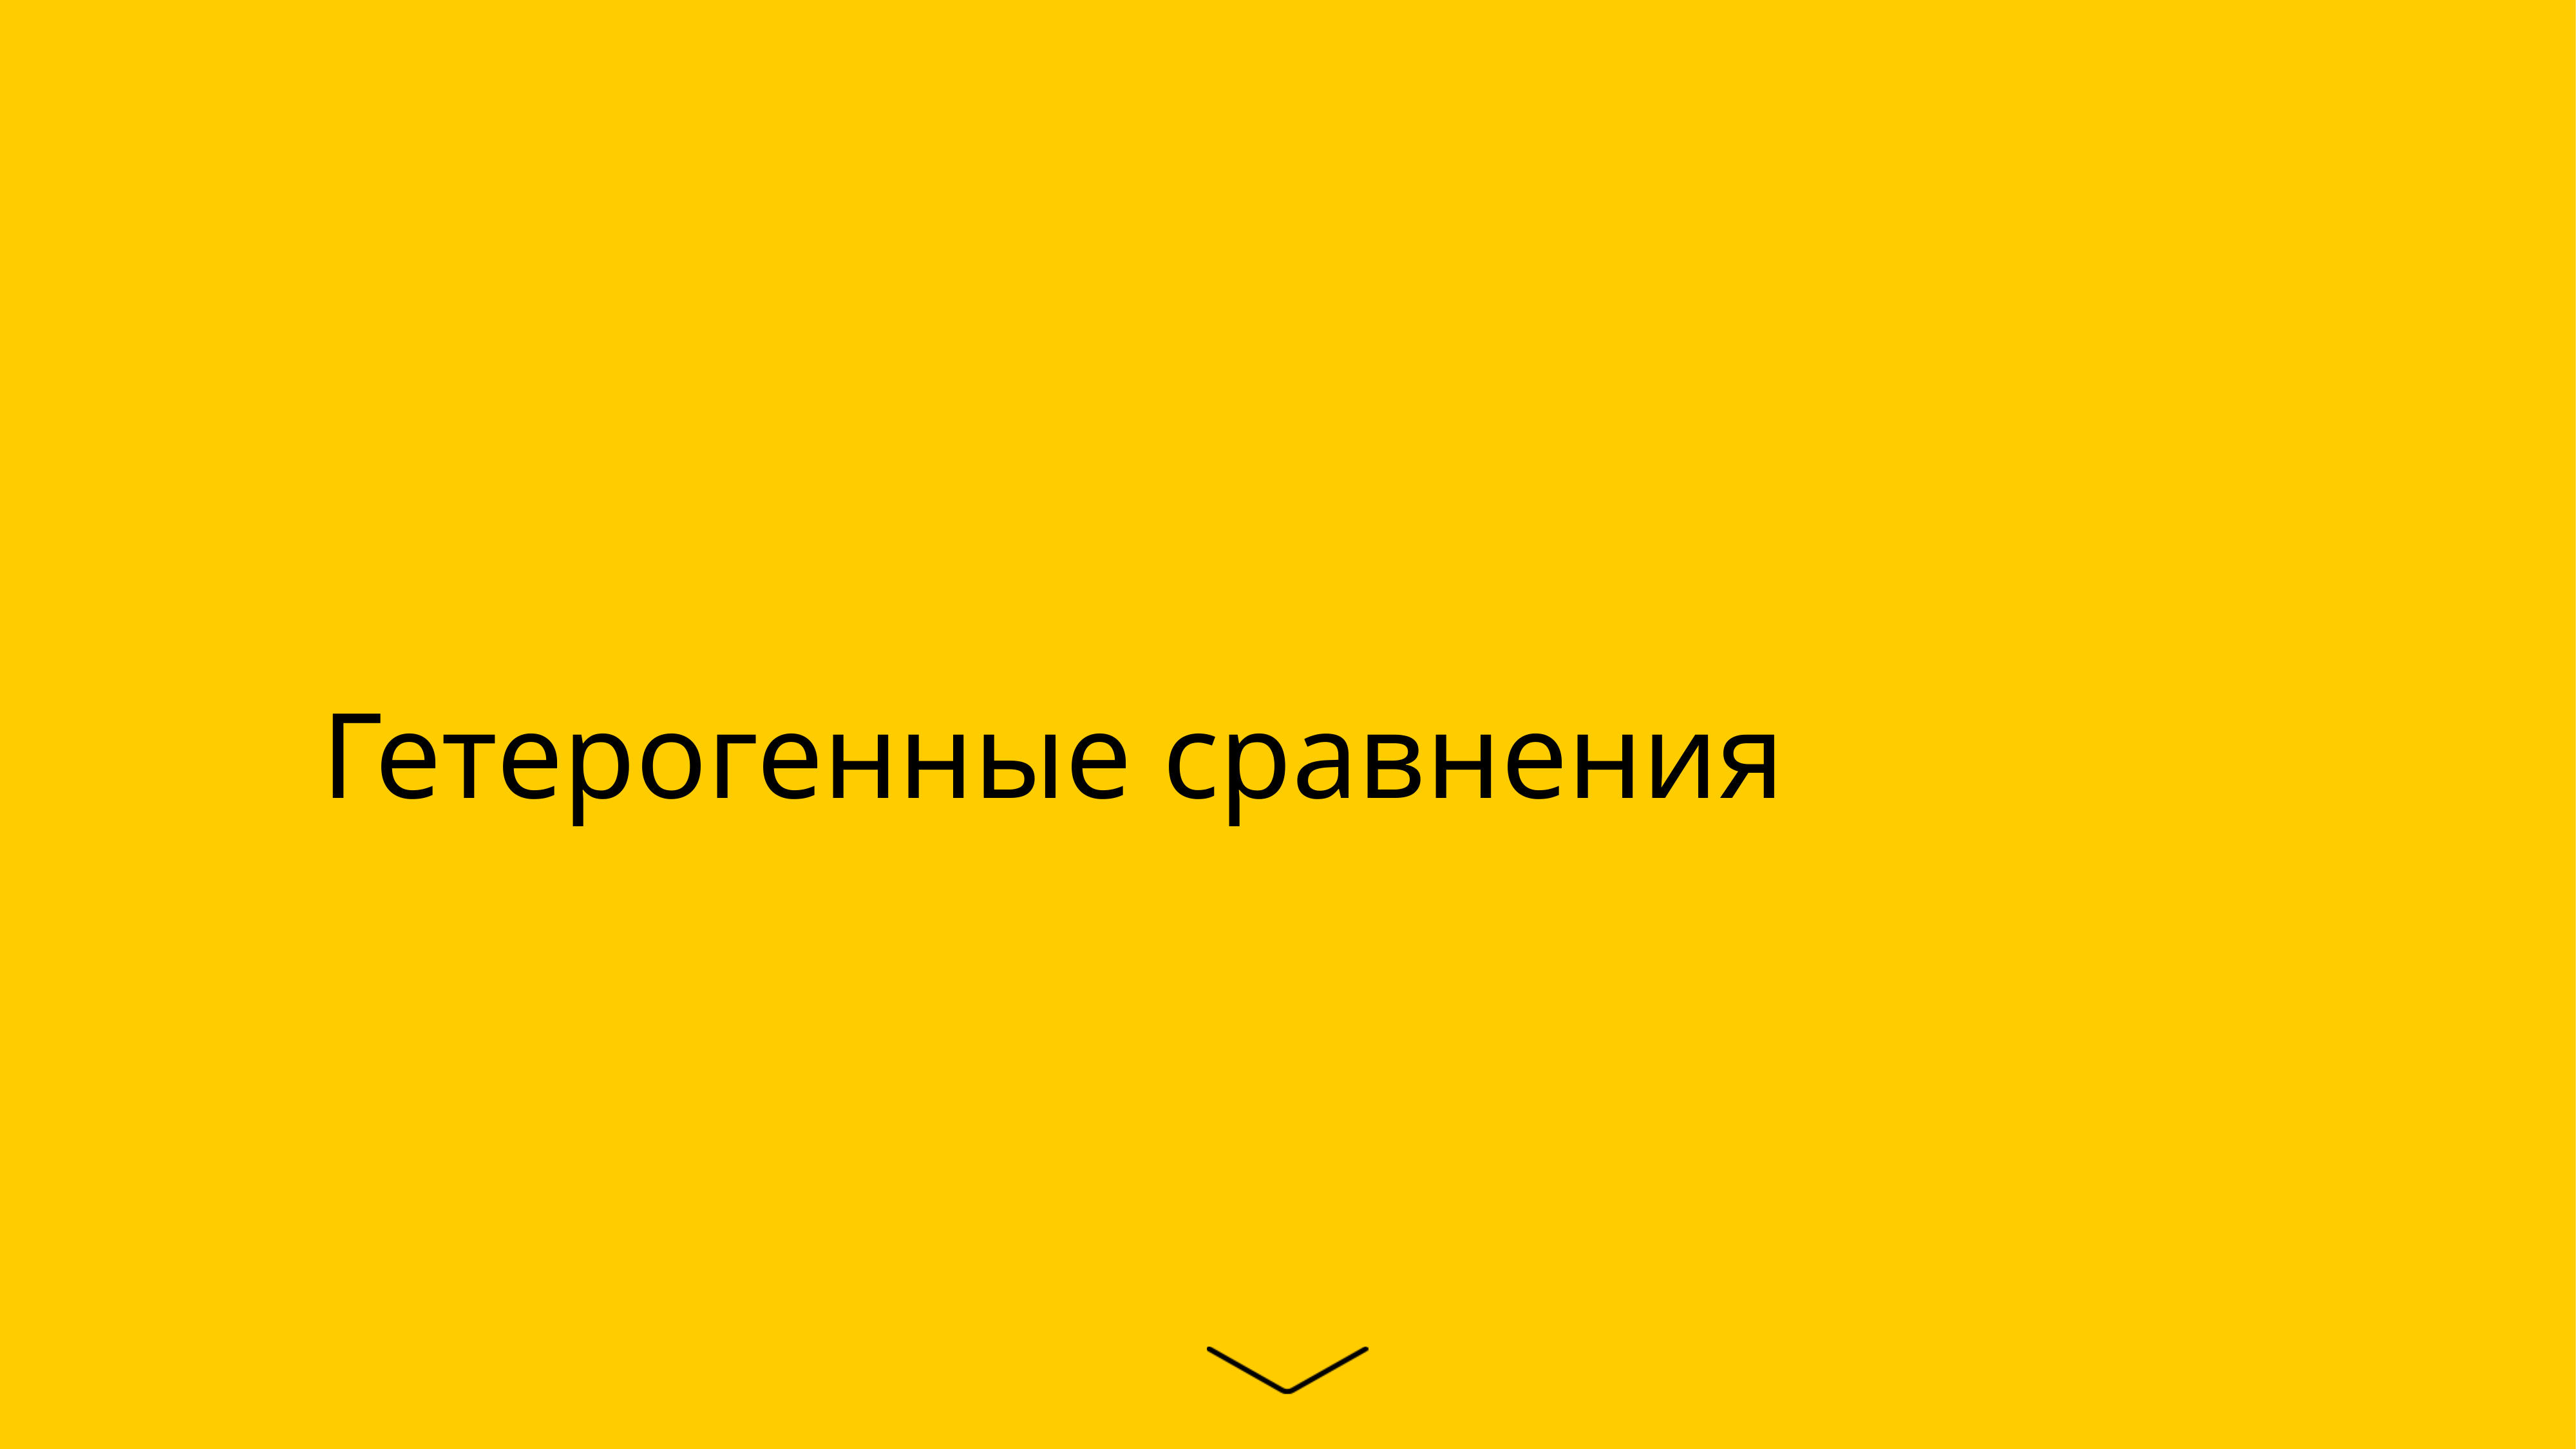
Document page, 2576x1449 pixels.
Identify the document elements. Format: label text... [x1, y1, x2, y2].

picture [1207, 1347, 1368, 1396]
title Гетерогенные сравнения [321, 429, 2253, 1074]
